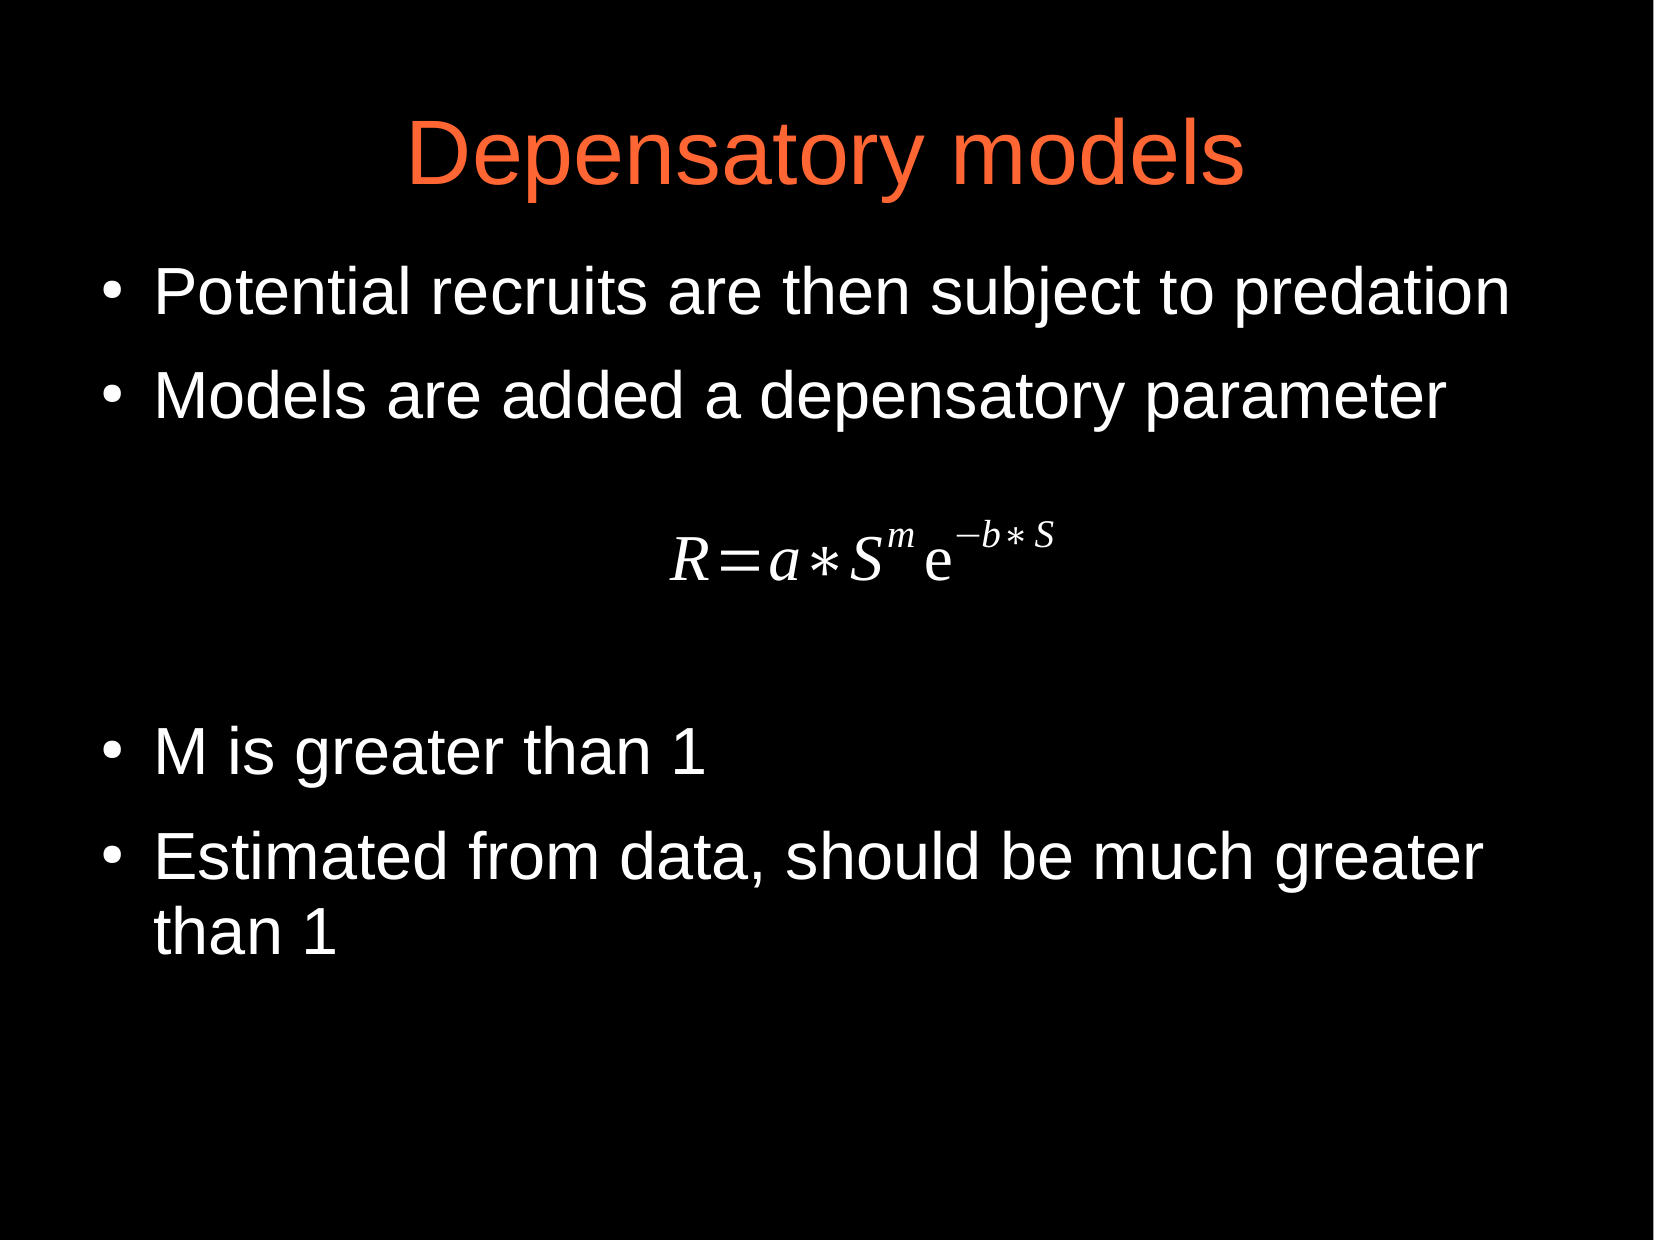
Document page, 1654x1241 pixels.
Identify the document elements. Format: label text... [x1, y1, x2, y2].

title Depensatory models [82, 49, 1571, 253]
list M is greater than 1 Estimated from data, should be much greater than 1 [82, 714, 1571, 1241]
list Potential recruits are then subject to predation Models are added a depensatory parameter [82, 253, 1571, 680]
